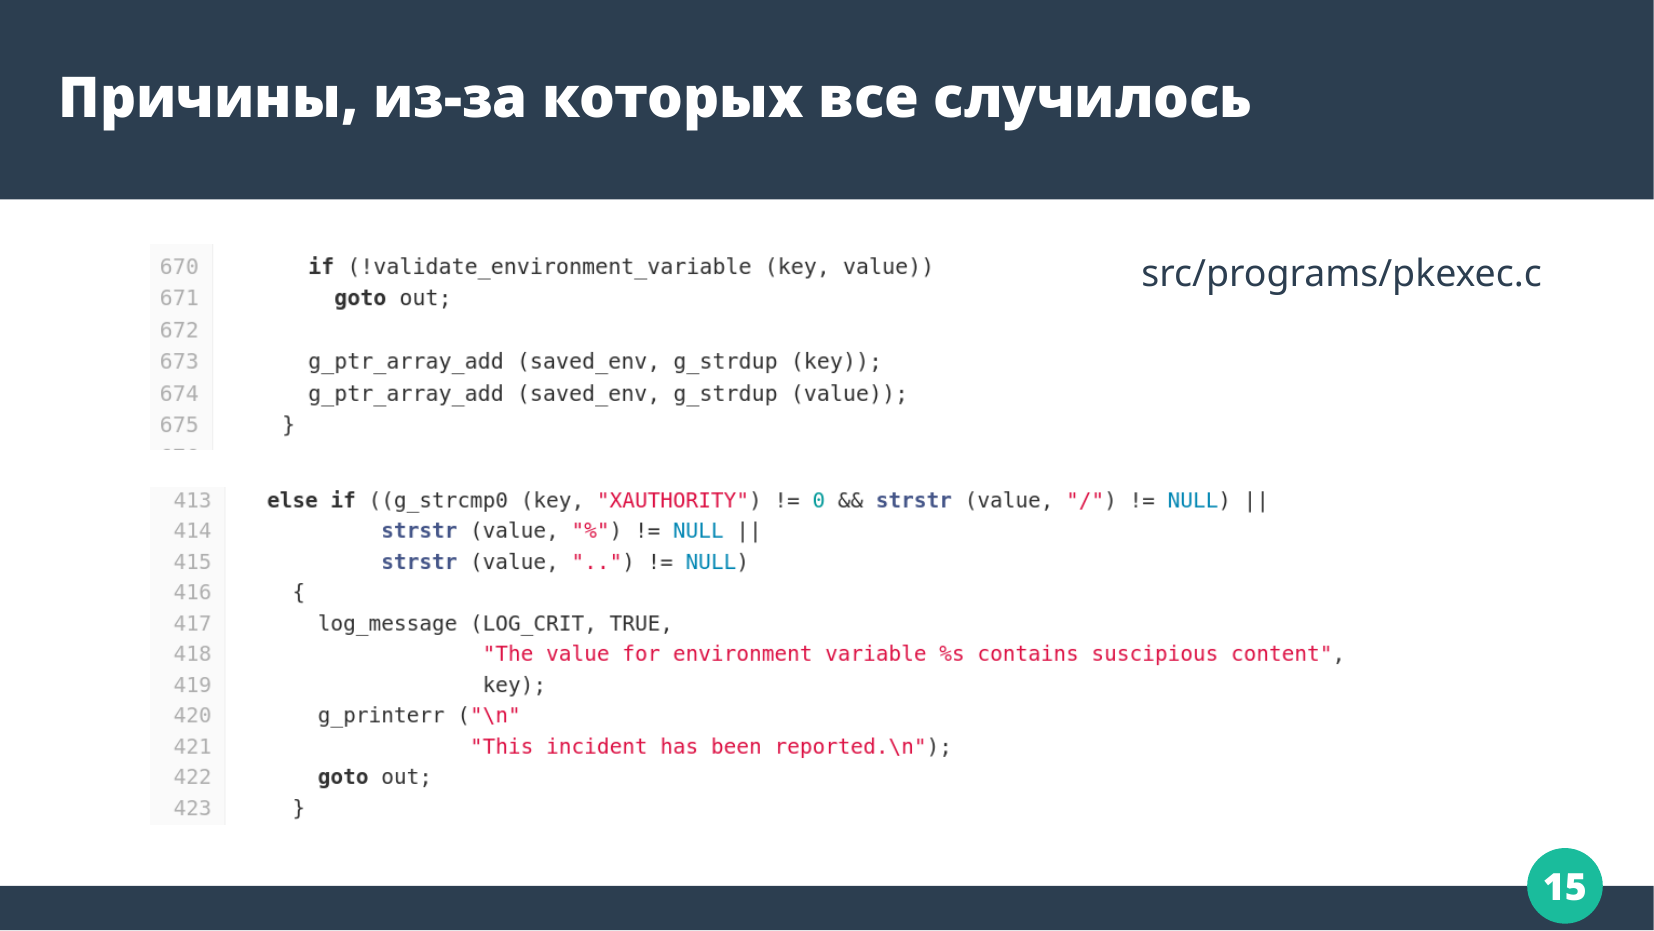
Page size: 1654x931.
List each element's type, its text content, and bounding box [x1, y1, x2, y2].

title Причины, из-за которых все случилось [59, 37, 1595, 155]
text_box src/programs/pkexec.c [1125, 243, 1559, 301]
picture [150, 487, 1360, 826]
picture [150, 244, 977, 451]
